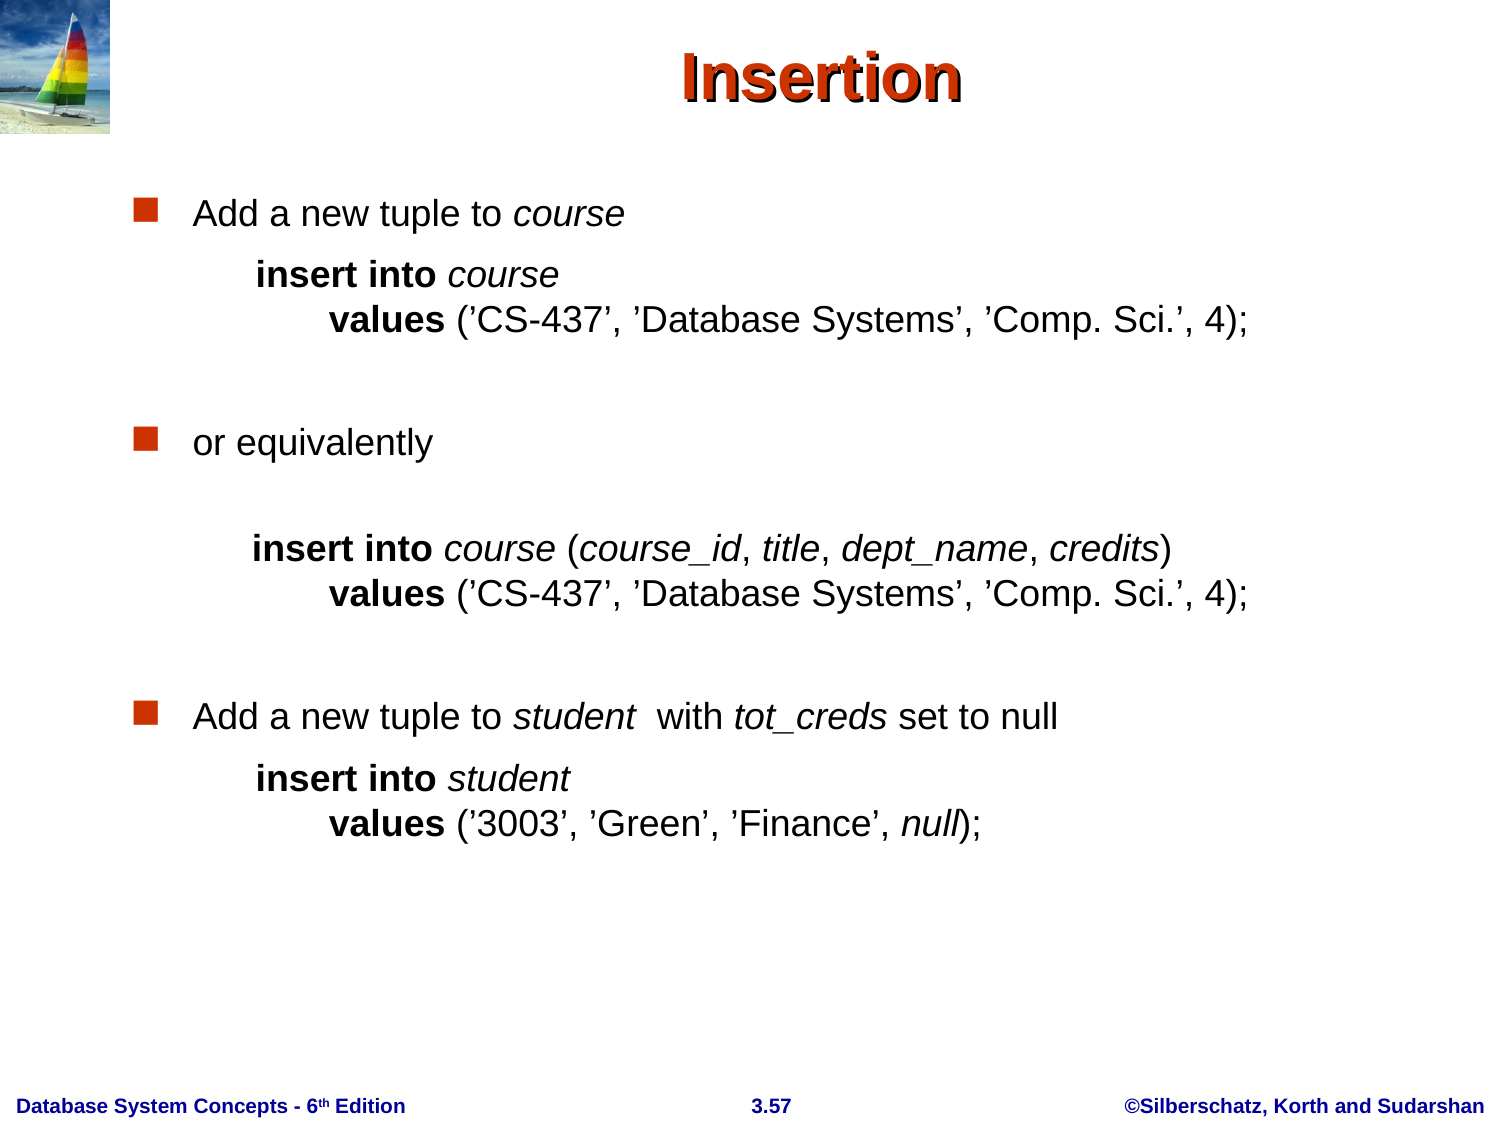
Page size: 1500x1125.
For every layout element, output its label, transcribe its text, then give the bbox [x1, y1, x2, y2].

title Insertion [159, 45, 1485, 121]
picture [0, 0, 110, 134]
list Add a new tuple to course insert into course values (’CS-437’, ’Database Systems’, ’Comp. Sci.’, 4); or equivalently insert into course (course_id, title, dept_name, credits) values (’CS-437’, ’Database Systems’, ’Comp. Sci.’, 4); Add a new tuple to student with tot_creds set to null insert into student values (’3003’, ’Green’, ’Finance’, null); [121, 181, 1409, 982]
